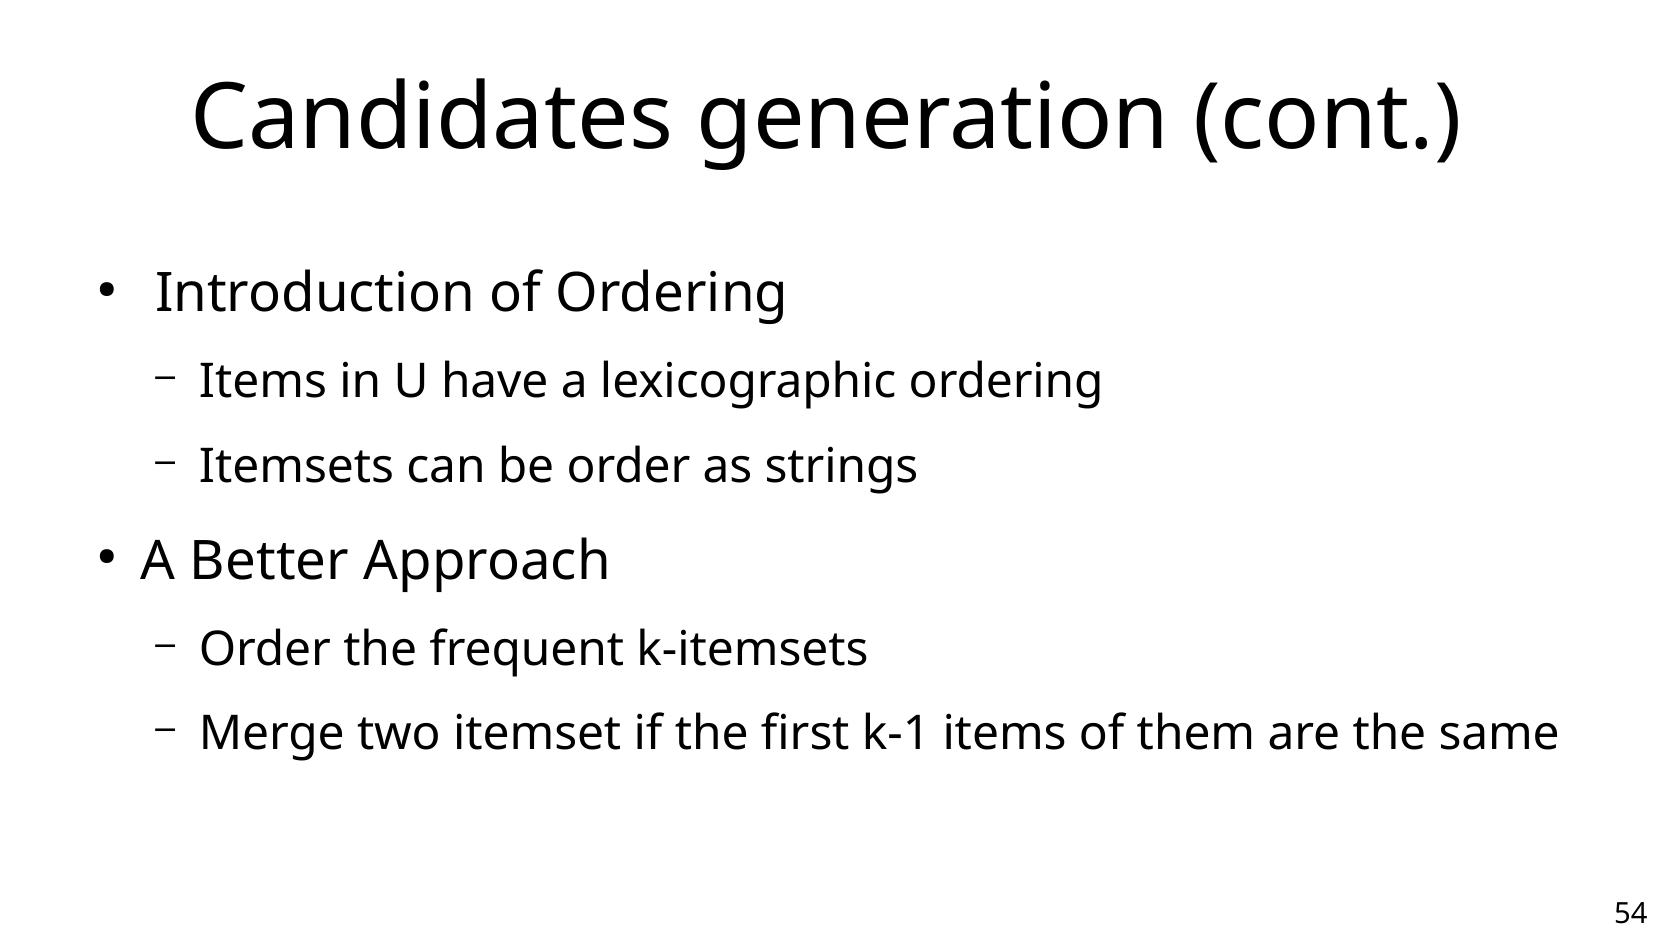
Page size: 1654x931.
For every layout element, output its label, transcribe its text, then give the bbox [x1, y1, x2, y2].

title Candidates generation (cont.) [82, 1, 1571, 226]
list Introduction of Ordering Items in U have a lexicographic ordering Itemsets can be order as strings A Better Approach Order the frequent k-itemsets Merge two itemset if the first k-1 items of them are the same [82, 253, 1571, 793]
